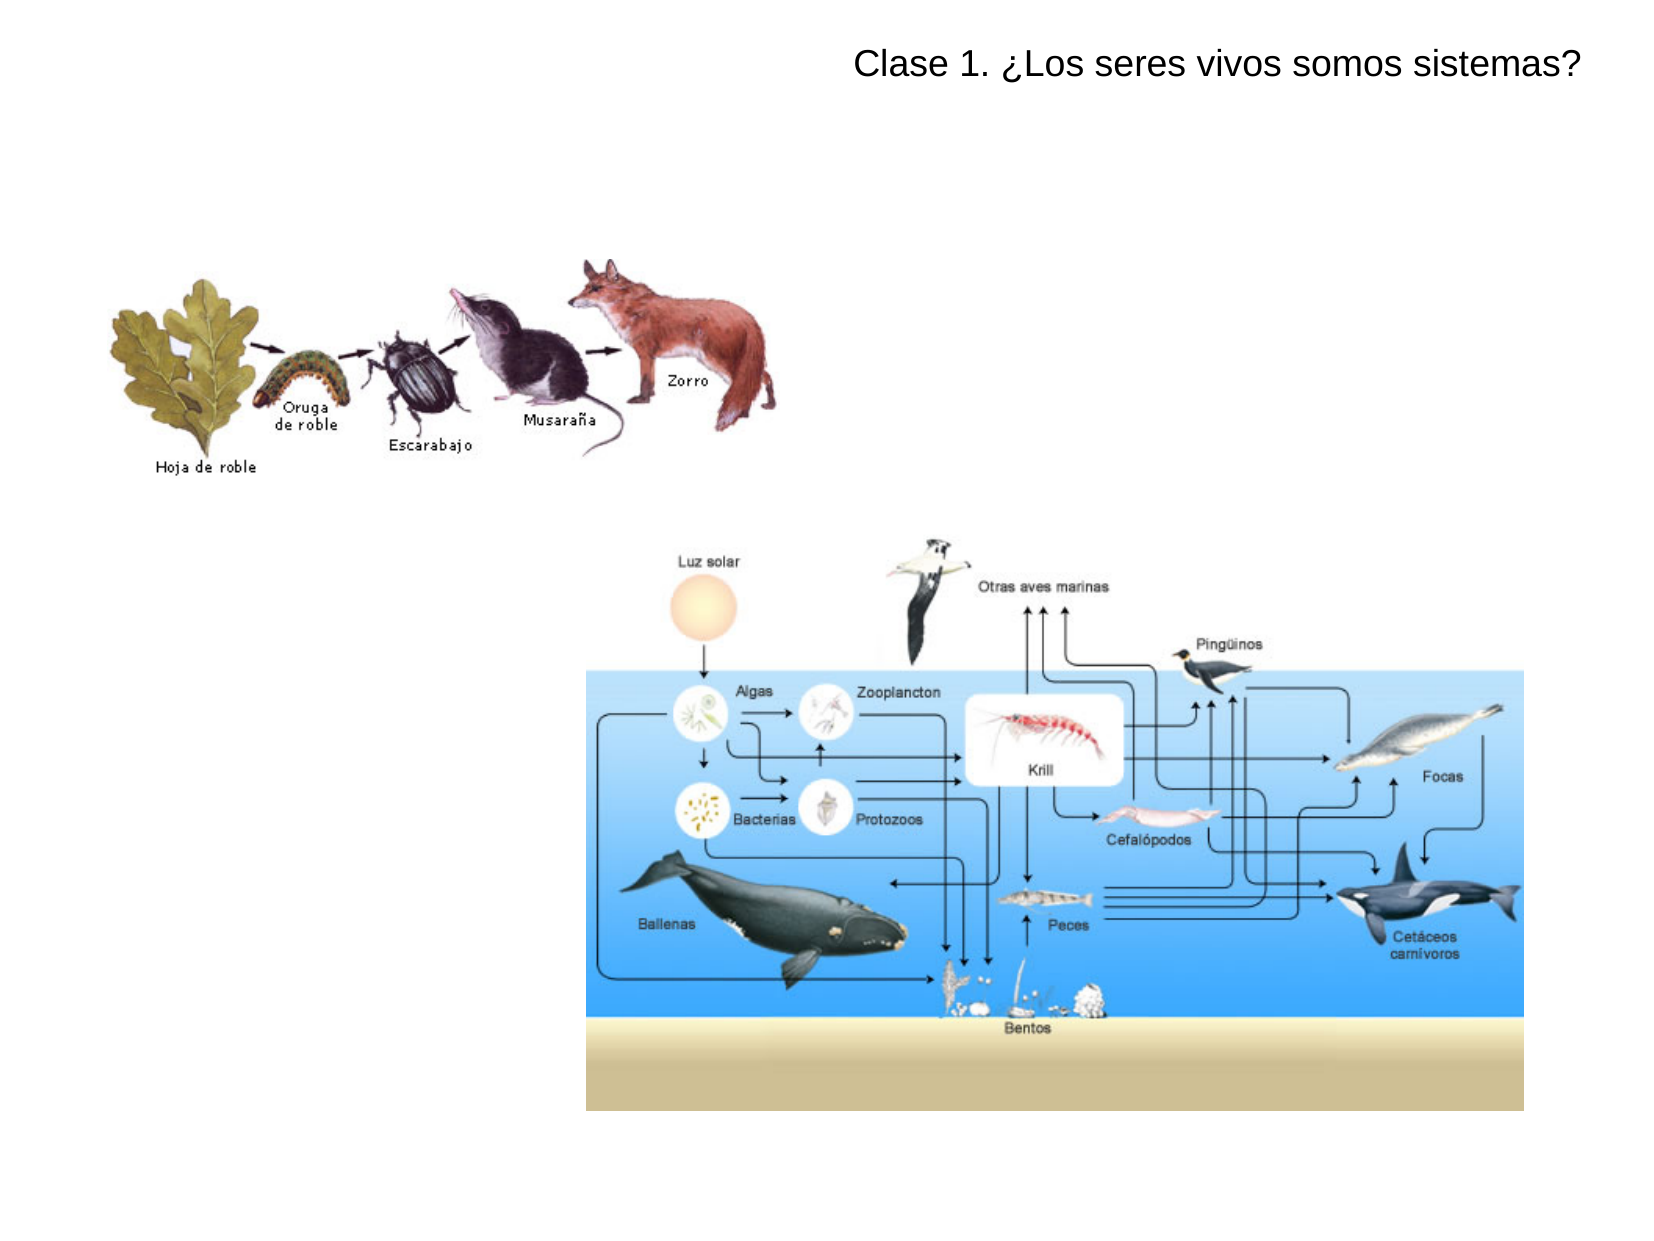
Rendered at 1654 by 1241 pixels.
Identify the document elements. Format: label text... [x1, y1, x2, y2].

picture [586, 485, 1524, 1111]
text_box Clase 1. ¿Los seres vivos somos sistemas? [838, 35, 1630, 95]
picture [107, 259, 780, 479]
